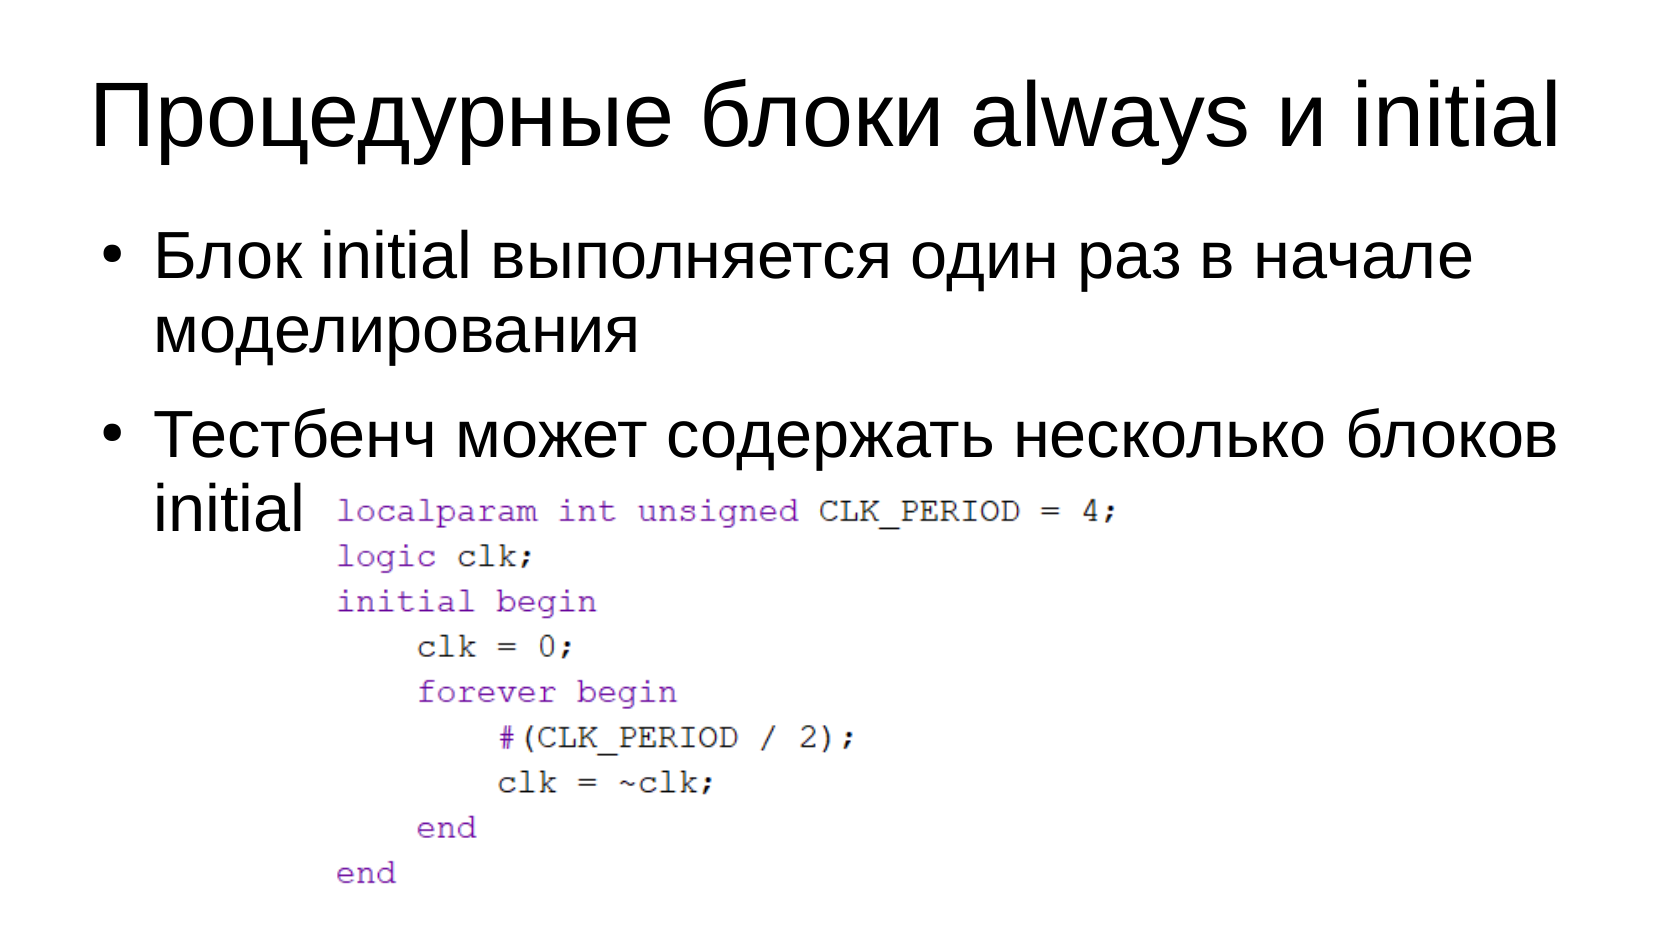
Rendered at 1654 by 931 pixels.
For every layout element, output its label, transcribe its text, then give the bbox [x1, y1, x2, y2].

list Блок initial выполняется один раз в начале моделирования Тестбенч может содержать несколько блоков initial [82, 217, 1571, 571]
title Процедурные блоки always и initial [82, 37, 1571, 193]
picture [331, 486, 1126, 901]
